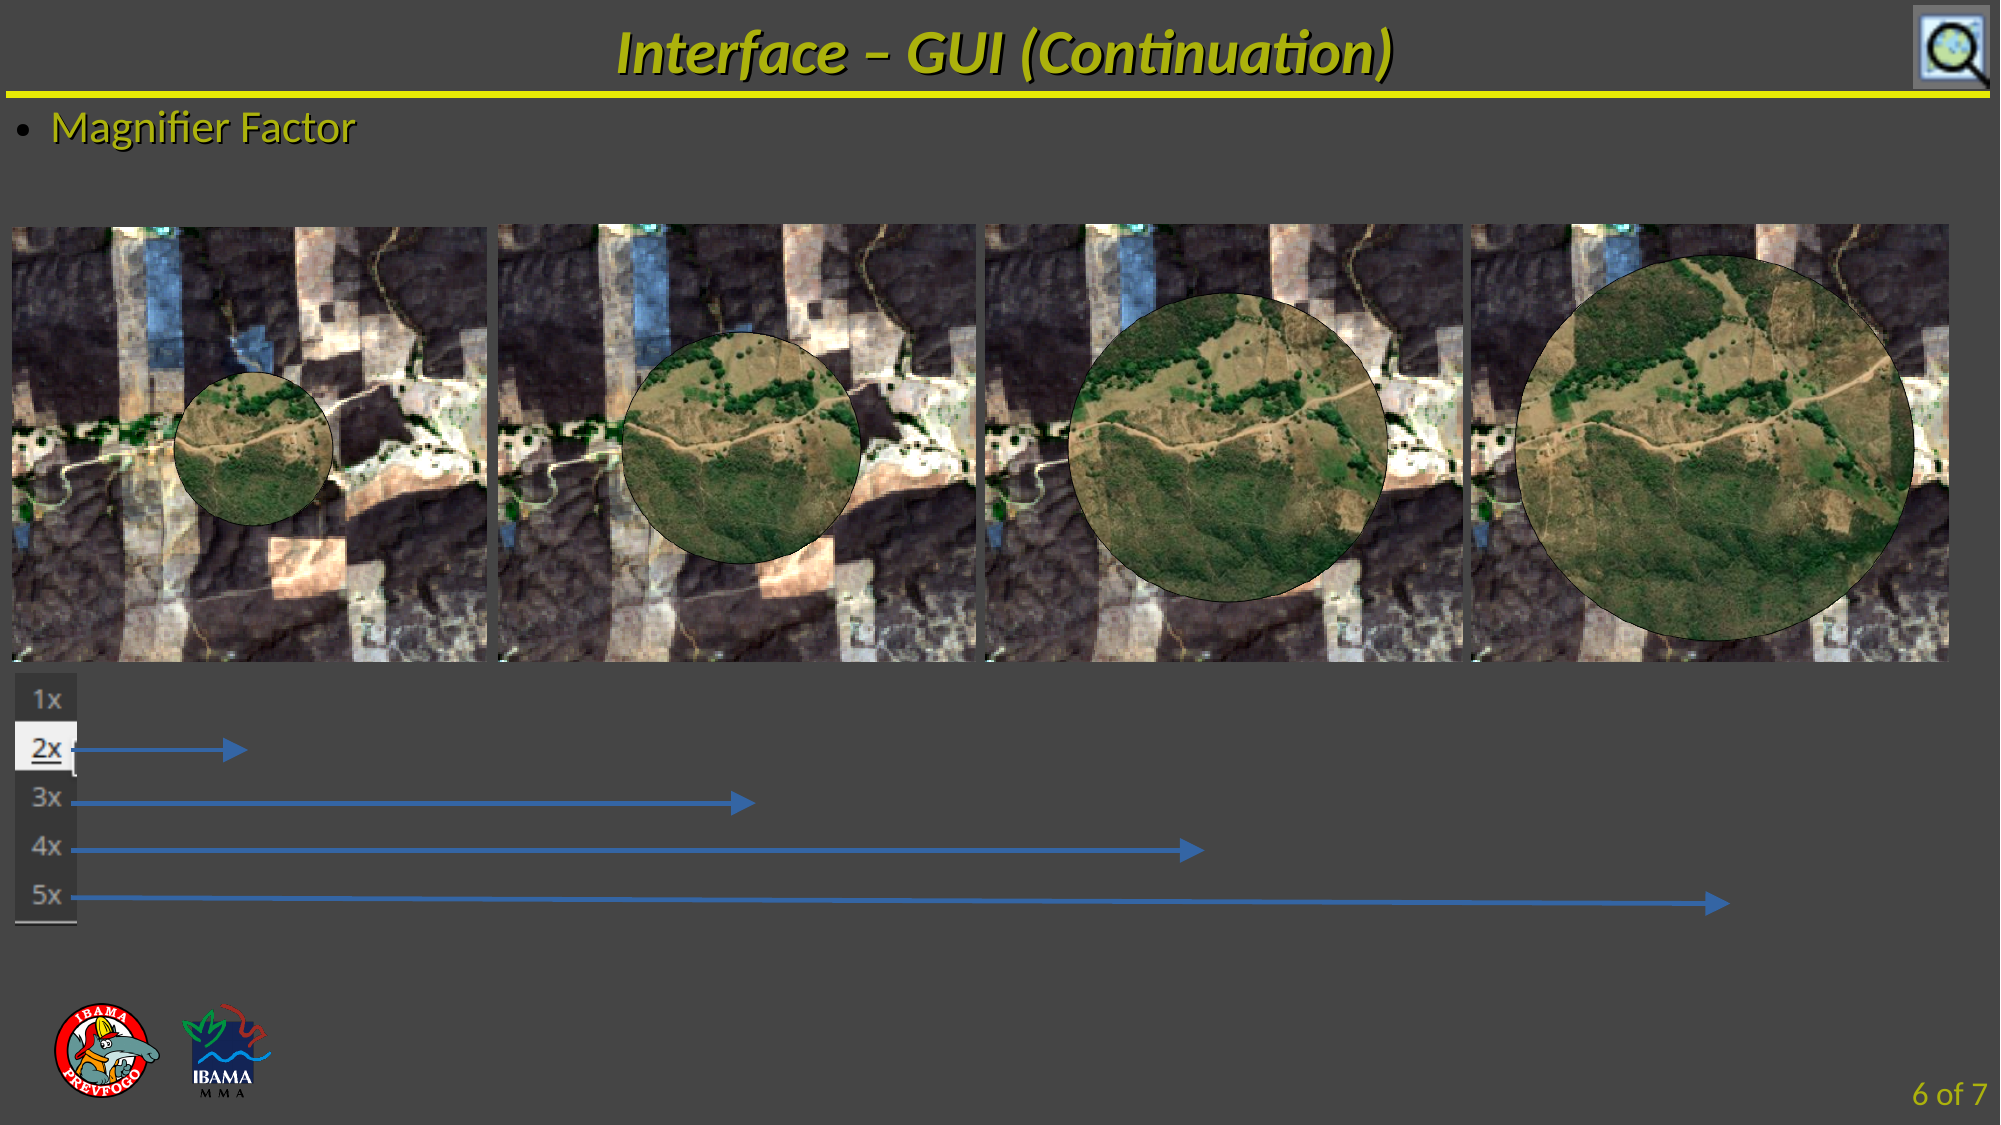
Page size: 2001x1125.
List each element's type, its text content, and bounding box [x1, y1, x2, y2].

subtitle Interface – GUI (Continuation) [9, 11, 2000, 95]
picture [1913, 5, 1990, 89]
picture [985, 224, 1463, 662]
text_box <número> of 7 [1757, 1080, 1989, 1125]
picture [54, 1003, 160, 1098]
picture [173, 1003, 272, 1098]
picture [12, 227, 487, 662]
picture [1471, 224, 1949, 662]
picture [15, 673, 77, 926]
picture [498, 224, 976, 662]
text_box Magnifier Factor [0, 101, 2000, 179]
